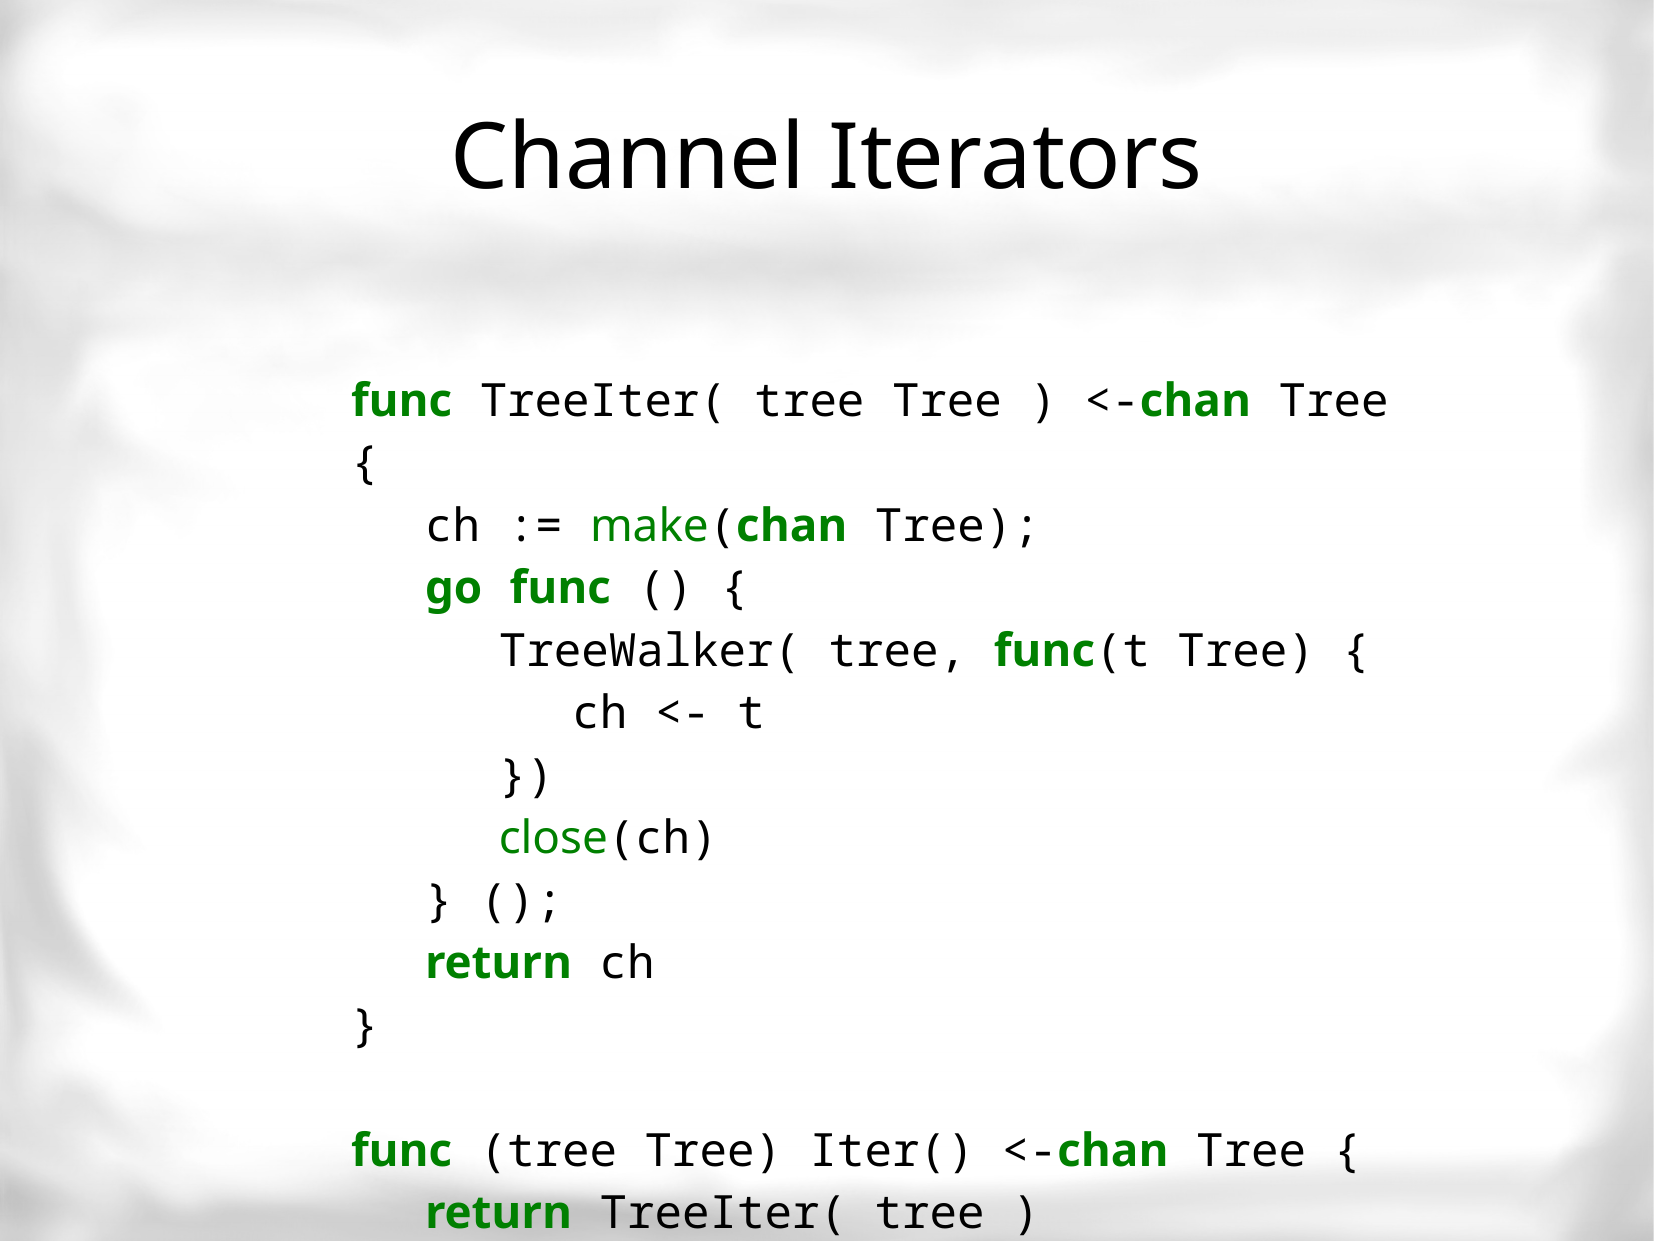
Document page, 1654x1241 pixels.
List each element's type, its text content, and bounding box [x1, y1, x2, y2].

picture [0, 0, 1654, 1241]
title Channel Iterators [82, 49, 1571, 257]
text_box func TreeIter( tree Tree ) <-chan Tree { ch := make(chan Tree); go func () { TreeWalker( tree, func(t Tree) { ch <- t }) close(ch) } (); return ch } func (tree Tree) Iter() <-chan Tree { return TreeIter( tree ) } [336, 297, 1411, 1108]
